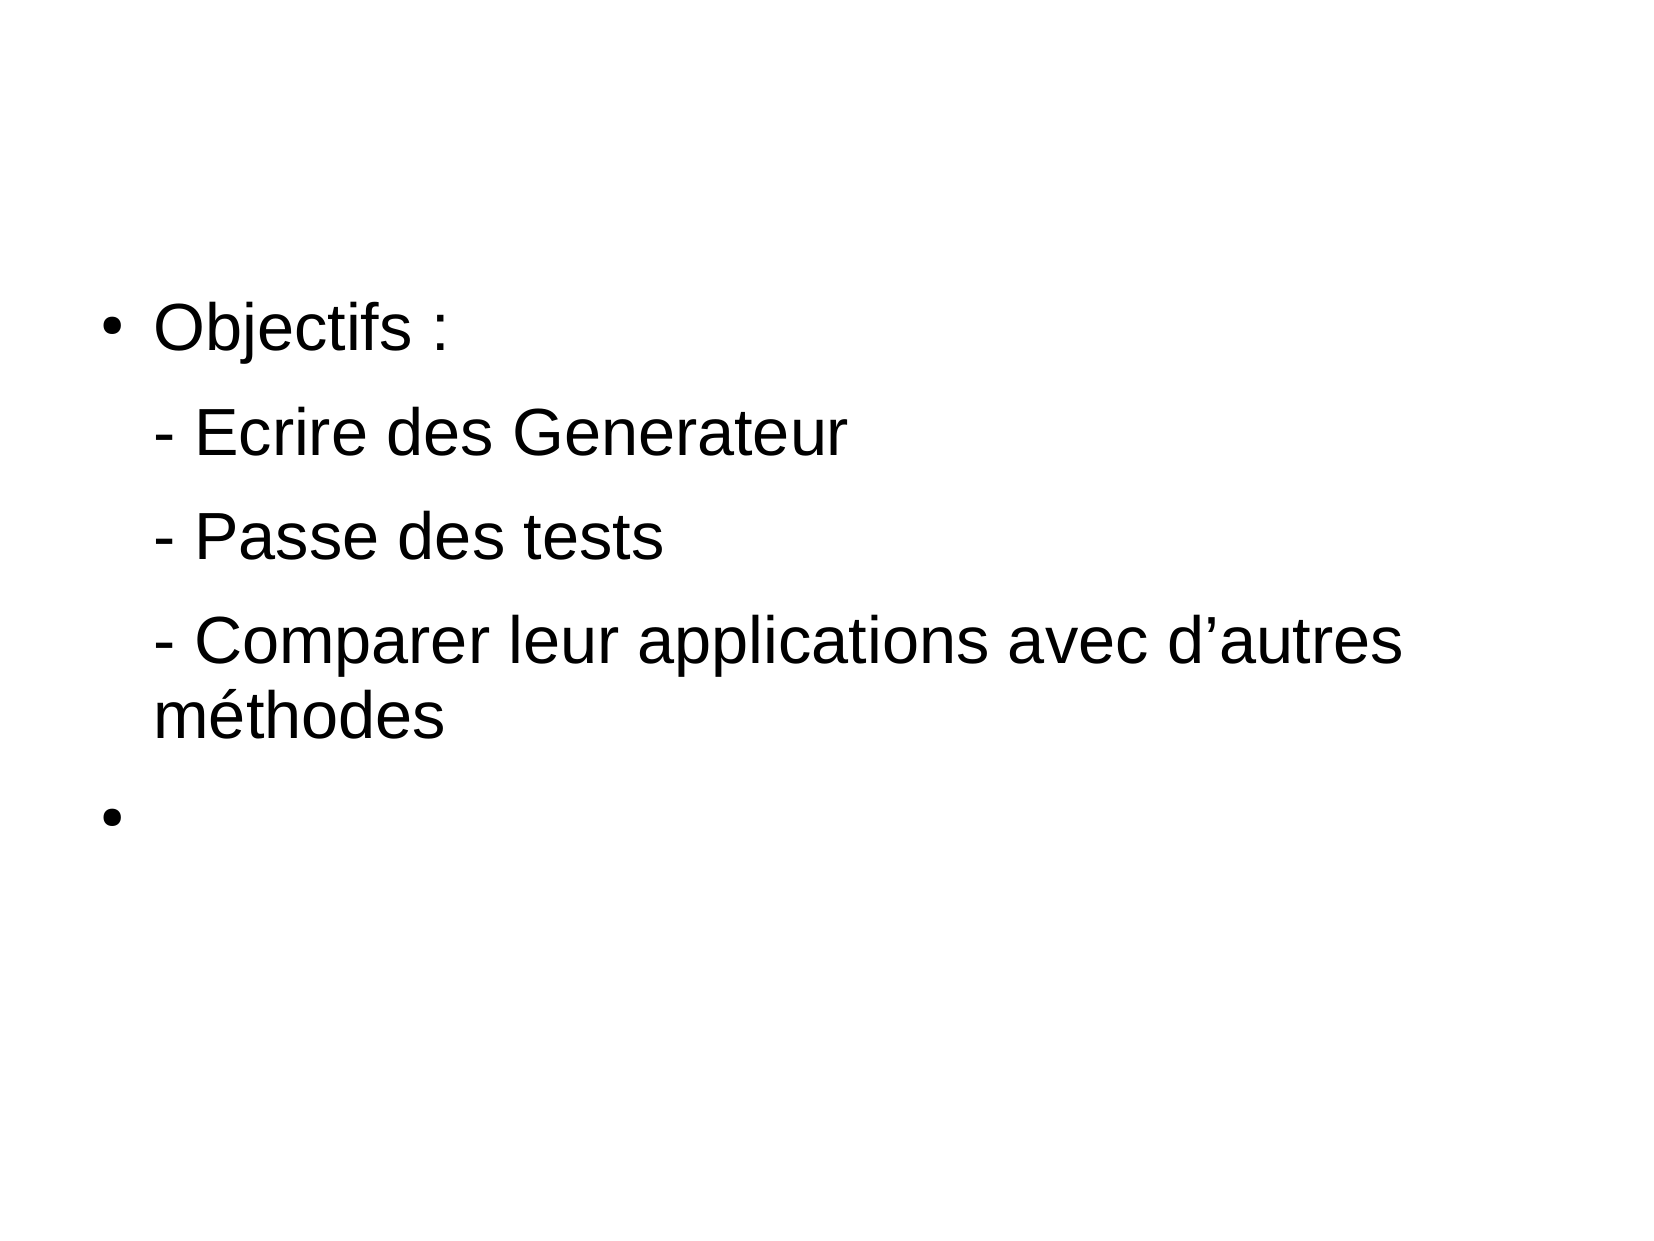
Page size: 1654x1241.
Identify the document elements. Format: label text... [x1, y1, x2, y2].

list Objectifs : - Ecrire des Generateur - Passe des tests - Comparer leur applications avec d’autres méthodes [82, 290, 1571, 1010]
